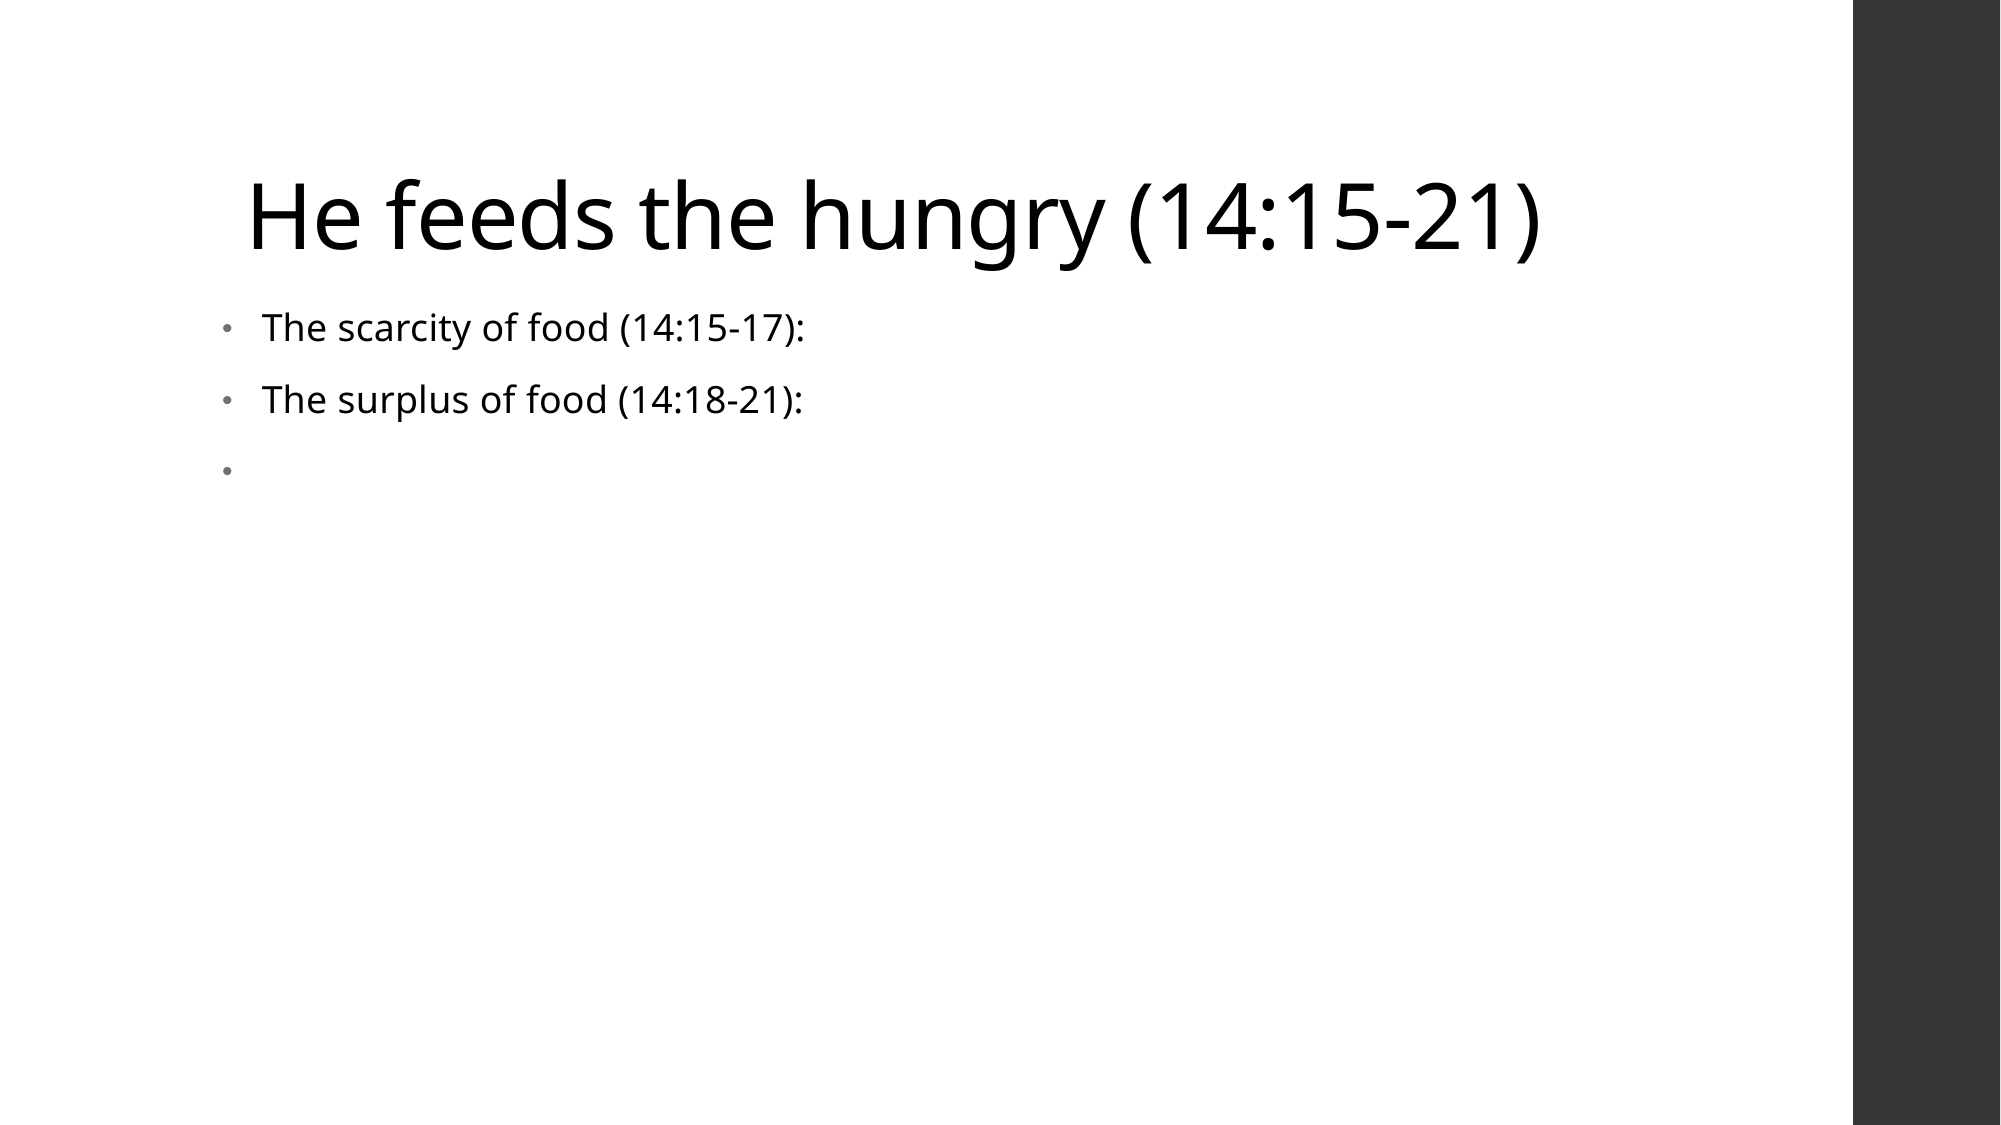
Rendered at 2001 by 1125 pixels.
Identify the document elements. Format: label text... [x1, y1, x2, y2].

list The scarcity of food (14:15-17): The surplus of food (14:18-21): [206, 299, 1617, 1014]
title He feeds the hungry (14:15-21) [206, 60, 1797, 278]
